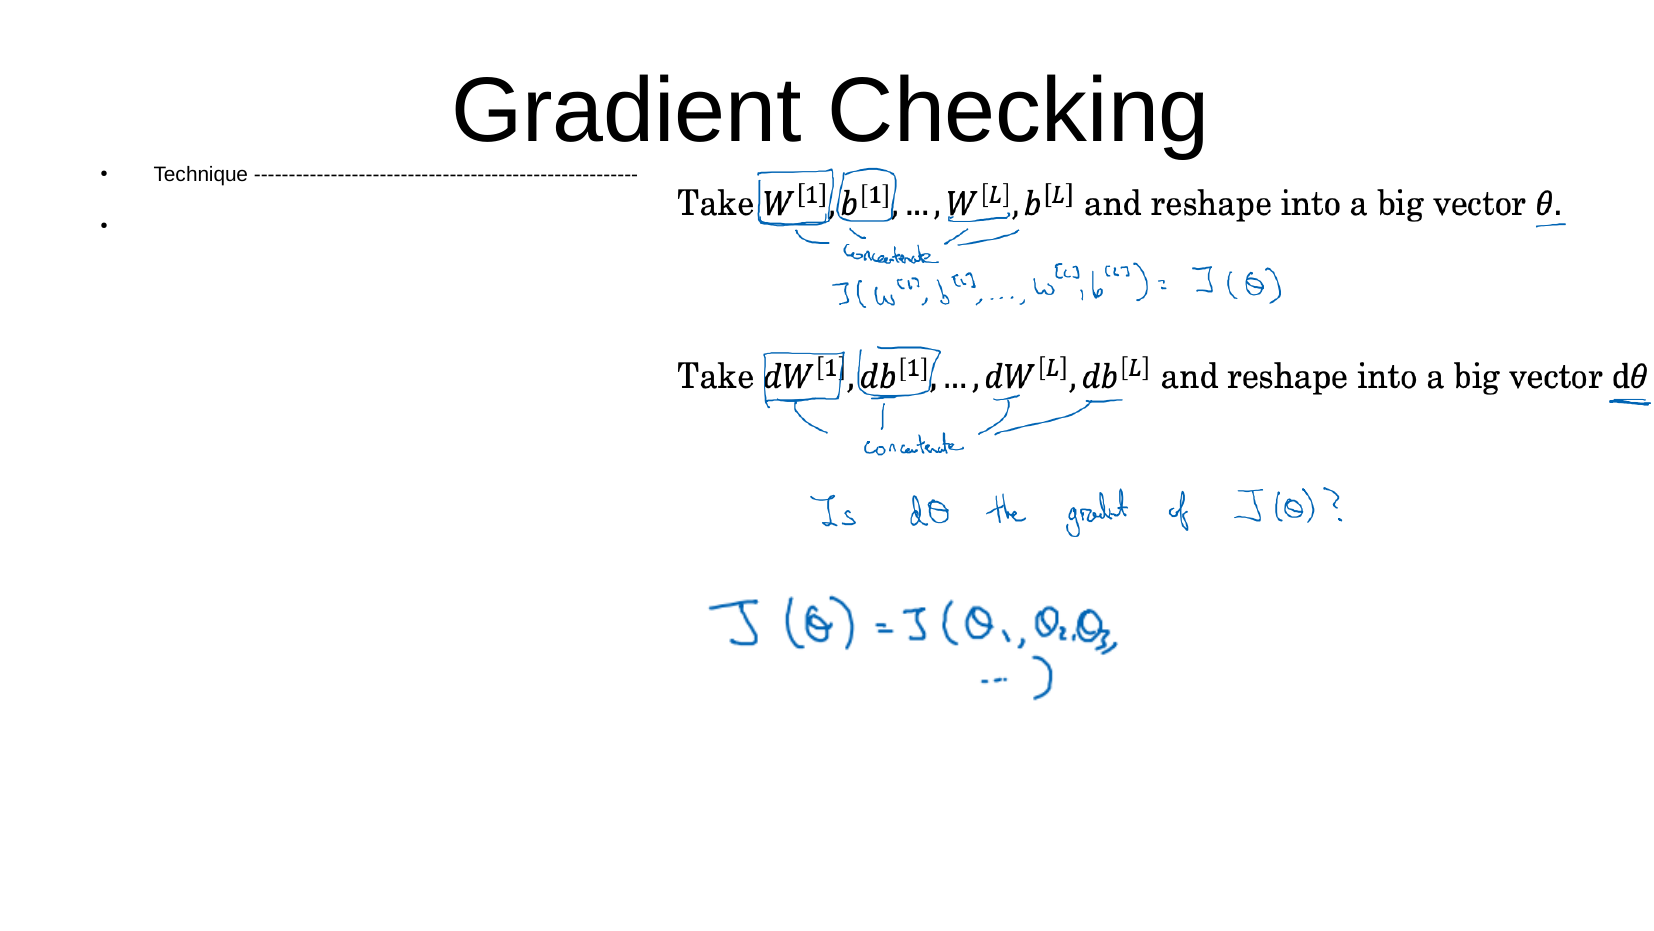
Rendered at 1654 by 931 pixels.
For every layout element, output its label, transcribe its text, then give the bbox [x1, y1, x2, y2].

list Technique ------------------------------------------------------- [82, 162, 1613, 901]
title Gradient Checking [86, 32, 1576, 162]
picture [675, 162, 1651, 713]
